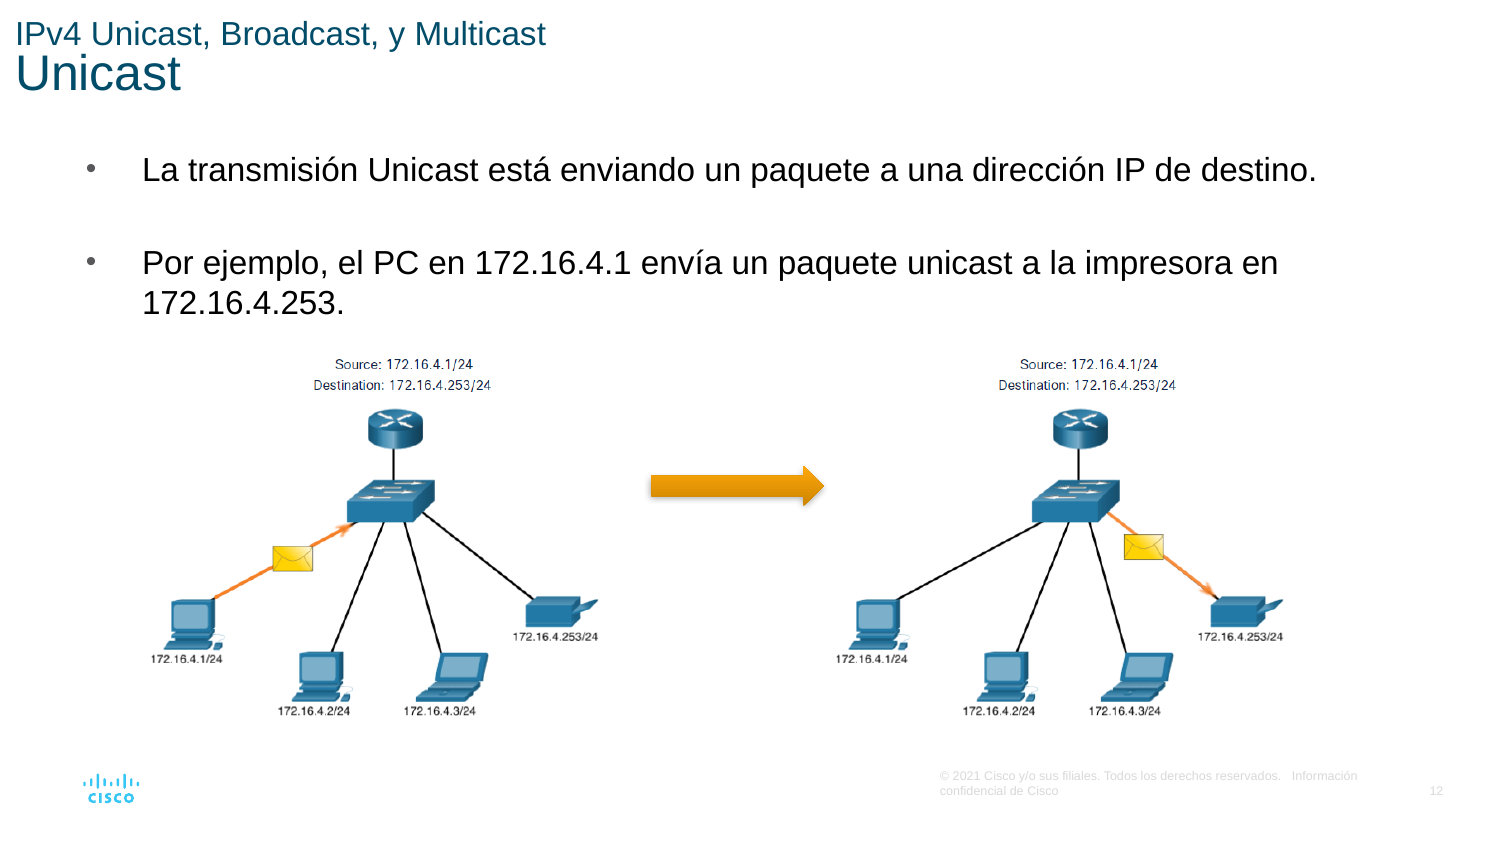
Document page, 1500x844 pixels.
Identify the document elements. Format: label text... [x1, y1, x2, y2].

picture [828, 349, 1293, 730]
list La transmisión Unicast está enviando un paquete a una dirección IP de destino. Por ejemplo, el PC en 172.16.4.1 envía un paquete unicast a la impresora en 172.16.4.253. [70, 140, 1430, 334]
title IPv4 Unicast, Broadcast, y Multicast Unicast [0, 0, 1369, 121]
text_box [651, 465, 824, 507]
picture [143, 349, 608, 730]
